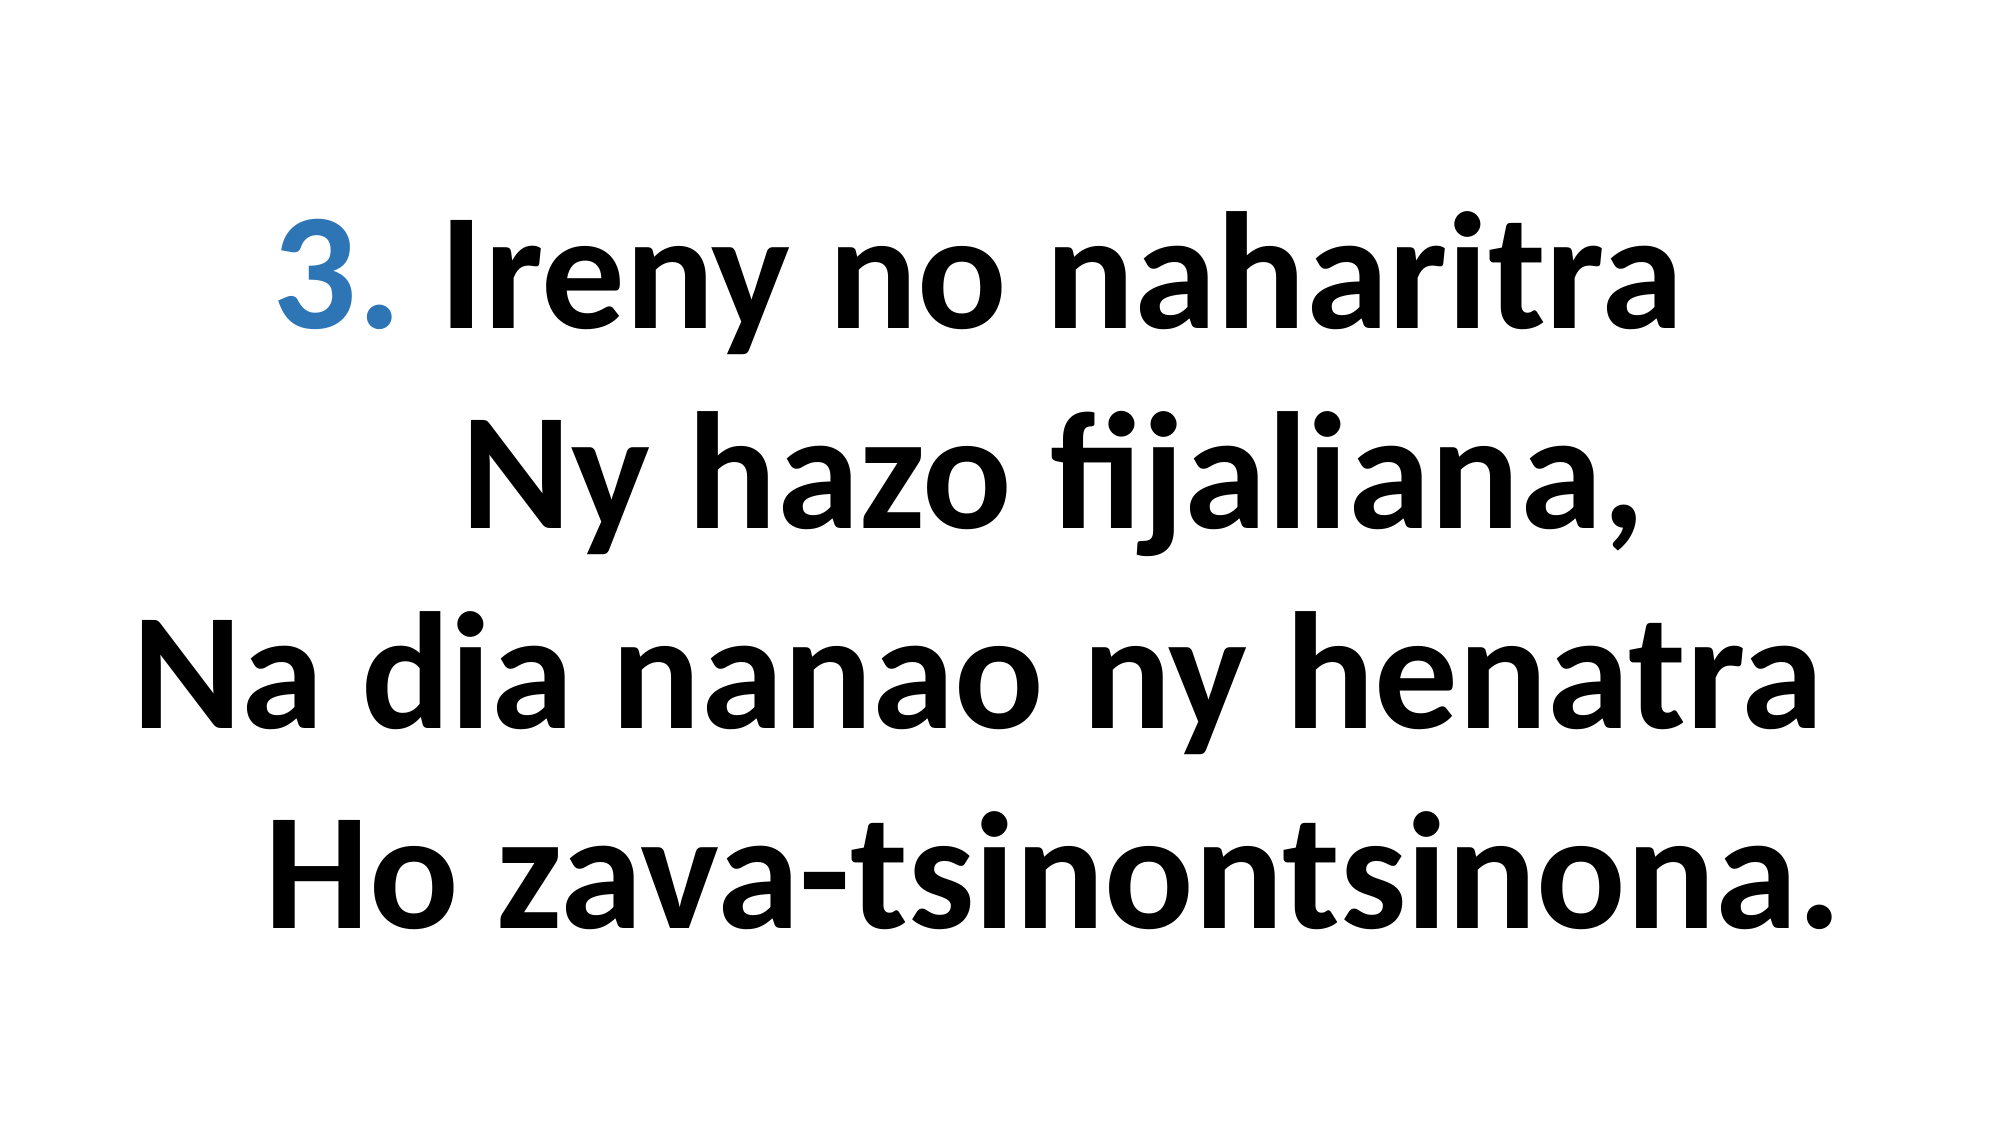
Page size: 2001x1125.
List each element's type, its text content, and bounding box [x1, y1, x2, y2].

text_box 3. Ireny no naharitra Ny hazo fijaliana, Na dia nanao ny henatra Ho zava-tsinontsinona. [0, 155, 1979, 970]
